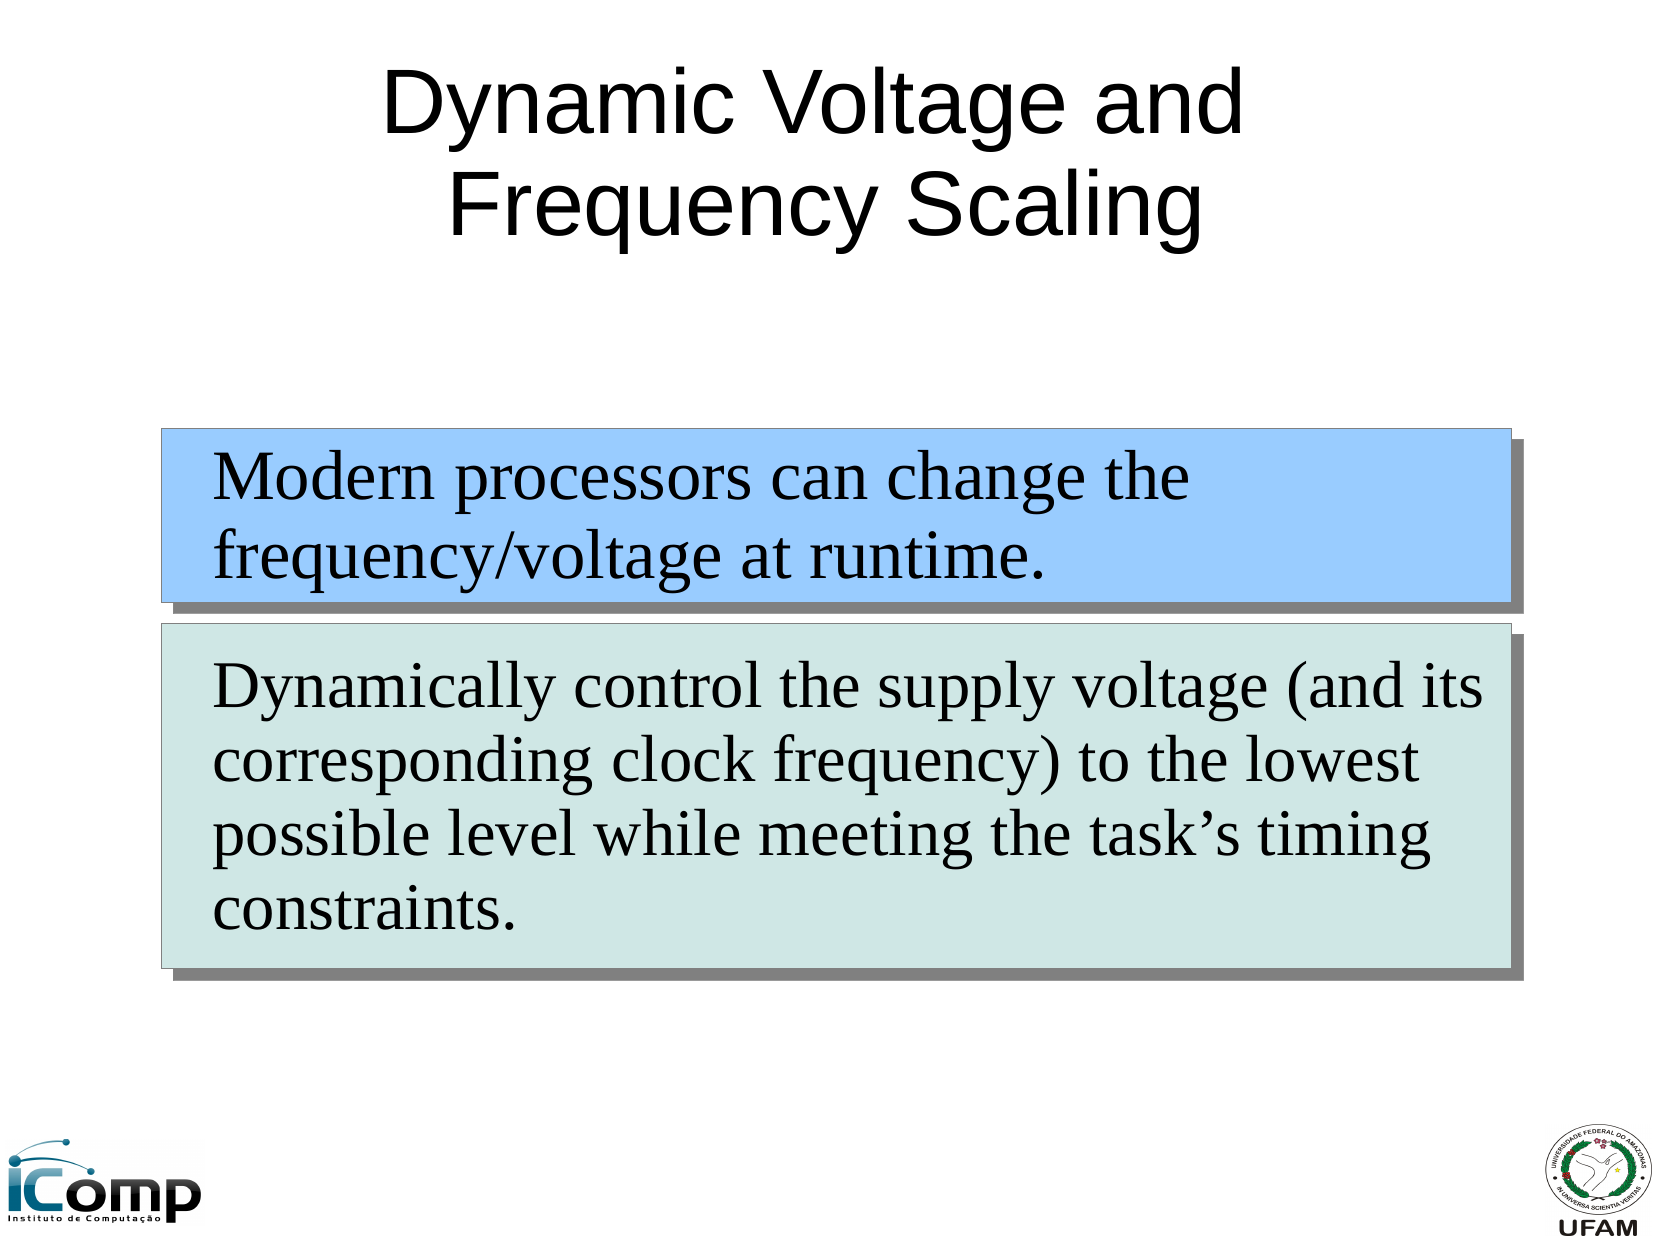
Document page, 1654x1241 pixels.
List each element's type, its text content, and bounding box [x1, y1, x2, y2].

title Dynamic Voltage and Frequency Scaling [82, 49, 1571, 257]
text_box Dynamically control the supply voltage (and its corresponding clock frequency) to the lowest possible level while meeting the task’s timing constraints. [161, 623, 1512, 969]
picture [1545, 1124, 1652, 1236]
picture [5, 1139, 205, 1226]
text_box Modern processors can change the frequency/voltage at runtime. [161, 428, 1512, 603]
